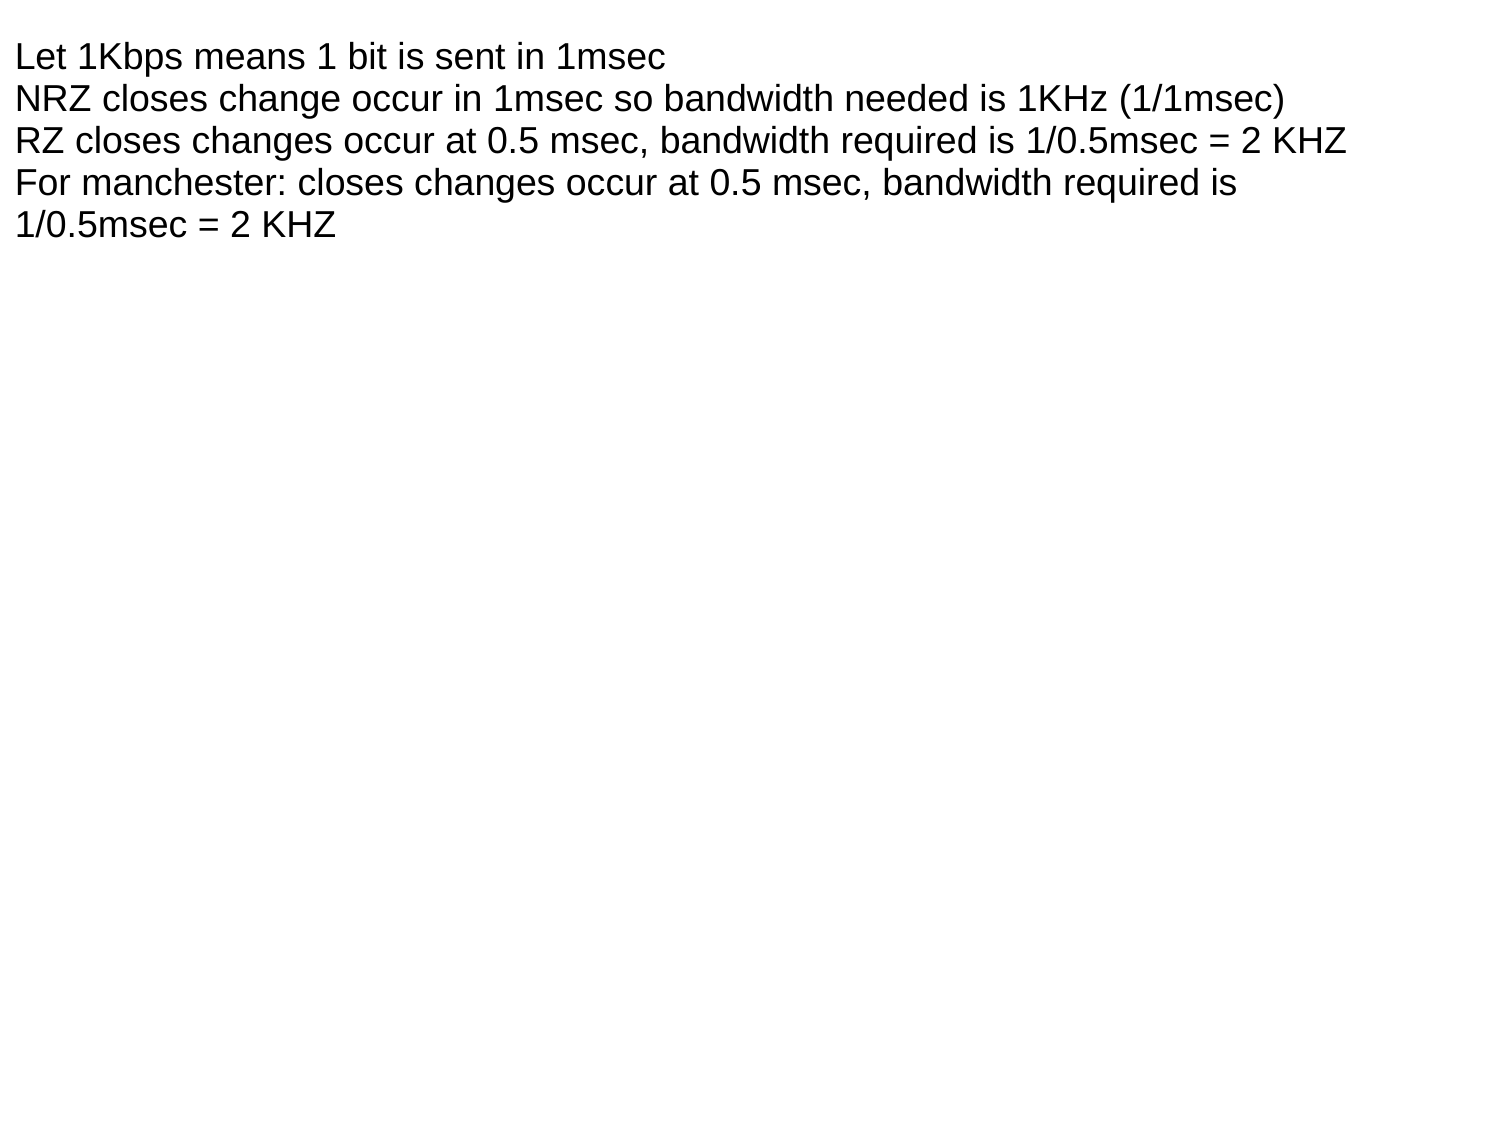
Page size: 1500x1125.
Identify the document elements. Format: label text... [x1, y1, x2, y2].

text_box Let 1Kbps means 1 bit is sent in 1msec NRZ closes change occur in 1msec so bandwidth needed is 1KHz (1/1msec) RZ closes changes occur at 0.5 msec, bandwidth required is 1/0.5msec = 2 KHZ For manchester: closes changes occur at 0.5 msec, bandwidth required is 1/0.5msec = 2 KHZ [0, 28, 1418, 338]
